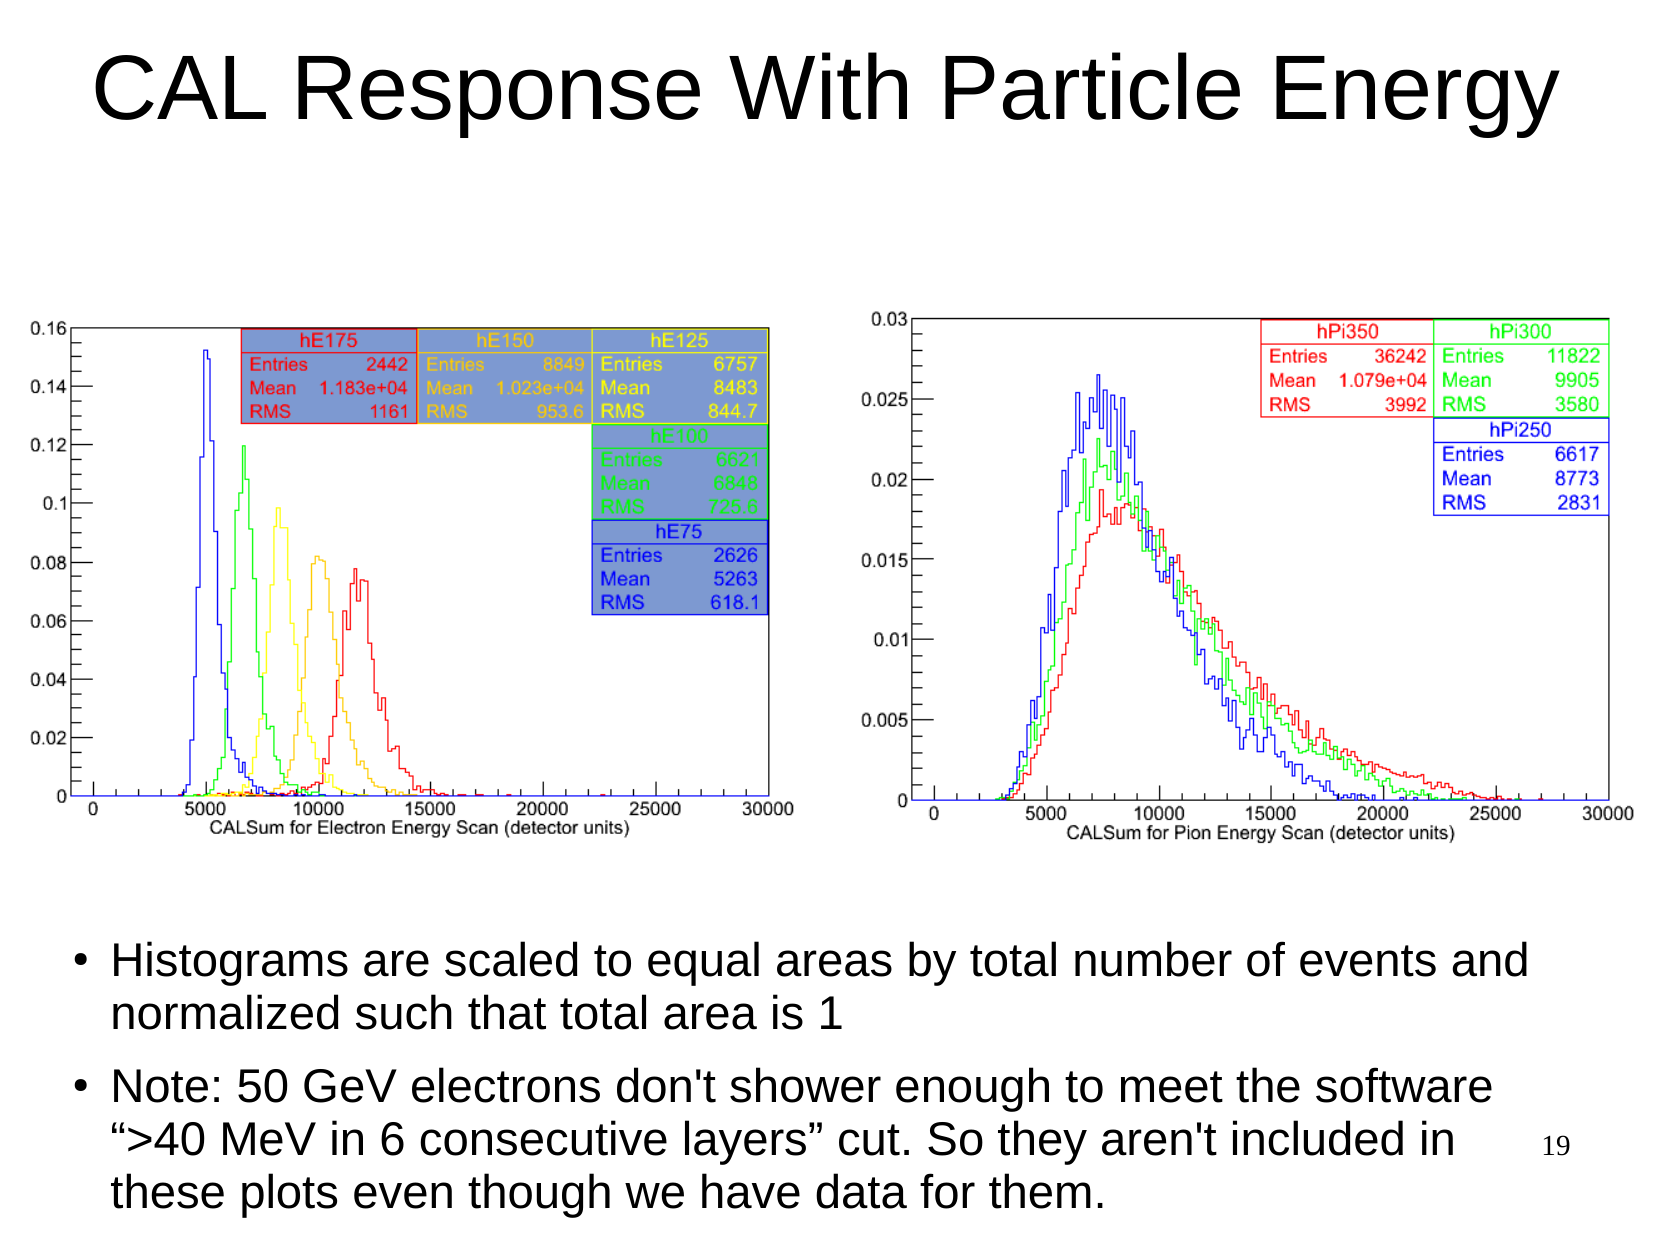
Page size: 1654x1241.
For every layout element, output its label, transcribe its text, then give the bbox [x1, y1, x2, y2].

list Histograms are scaled to equal areas by total number of events and normalized such that total area is 1 Note: 50 GeV electrons don't shower enough to meet the software “>40 MeV in 6 consecutive layers” cut. So they aren't included in these plots even though we have data for them. [60, 933, 1576, 1219]
title CAL Response With Particle Energy [82, 0, 1571, 192]
picture [0, 258, 1654, 861]
